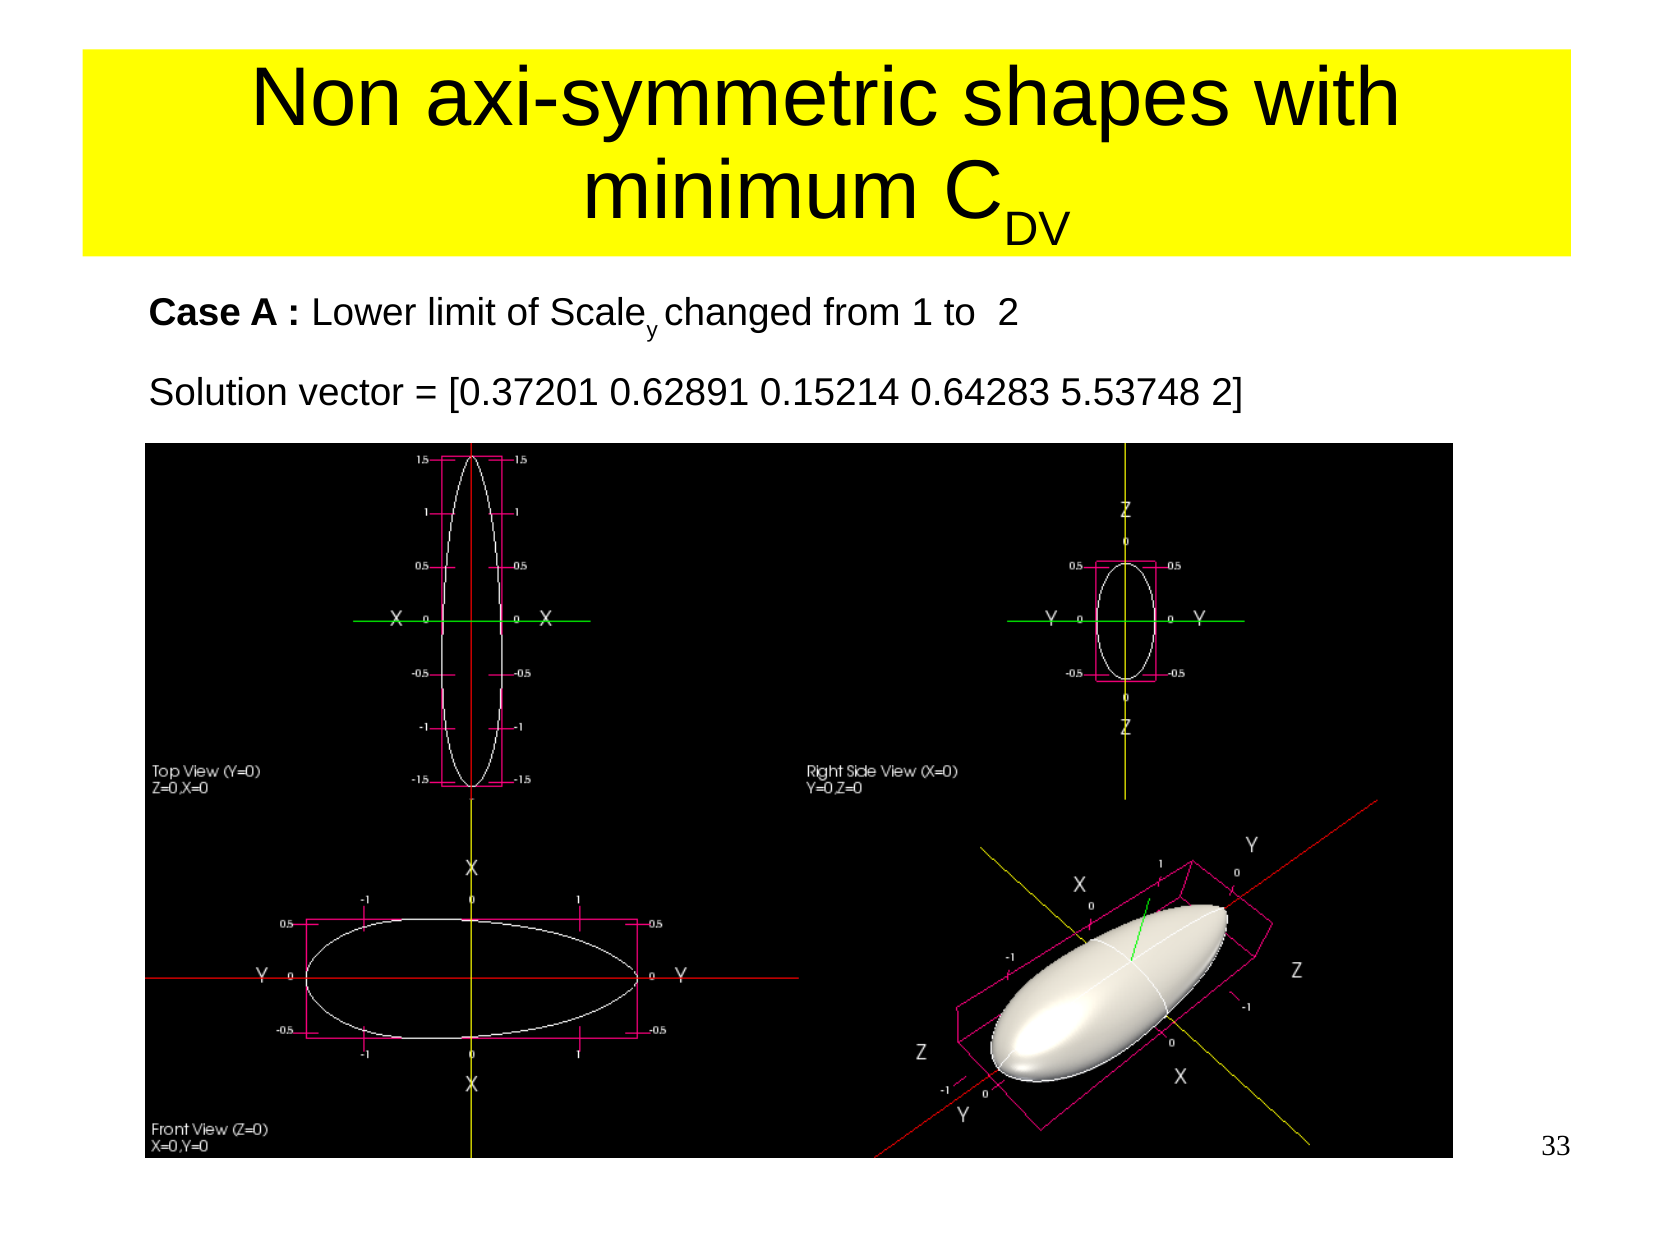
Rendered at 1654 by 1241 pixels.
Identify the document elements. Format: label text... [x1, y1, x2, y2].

picture [145, 443, 1453, 1158]
title Non axi-symmetric shapes with minimum CDV [82, 49, 1571, 257]
list Case A : Lower limit of Scaley changed from 1 to 2 Solution vector = [0.37201 0.62891 0.15214 0.64283 5.53748 2] [82, 290, 1571, 414]
